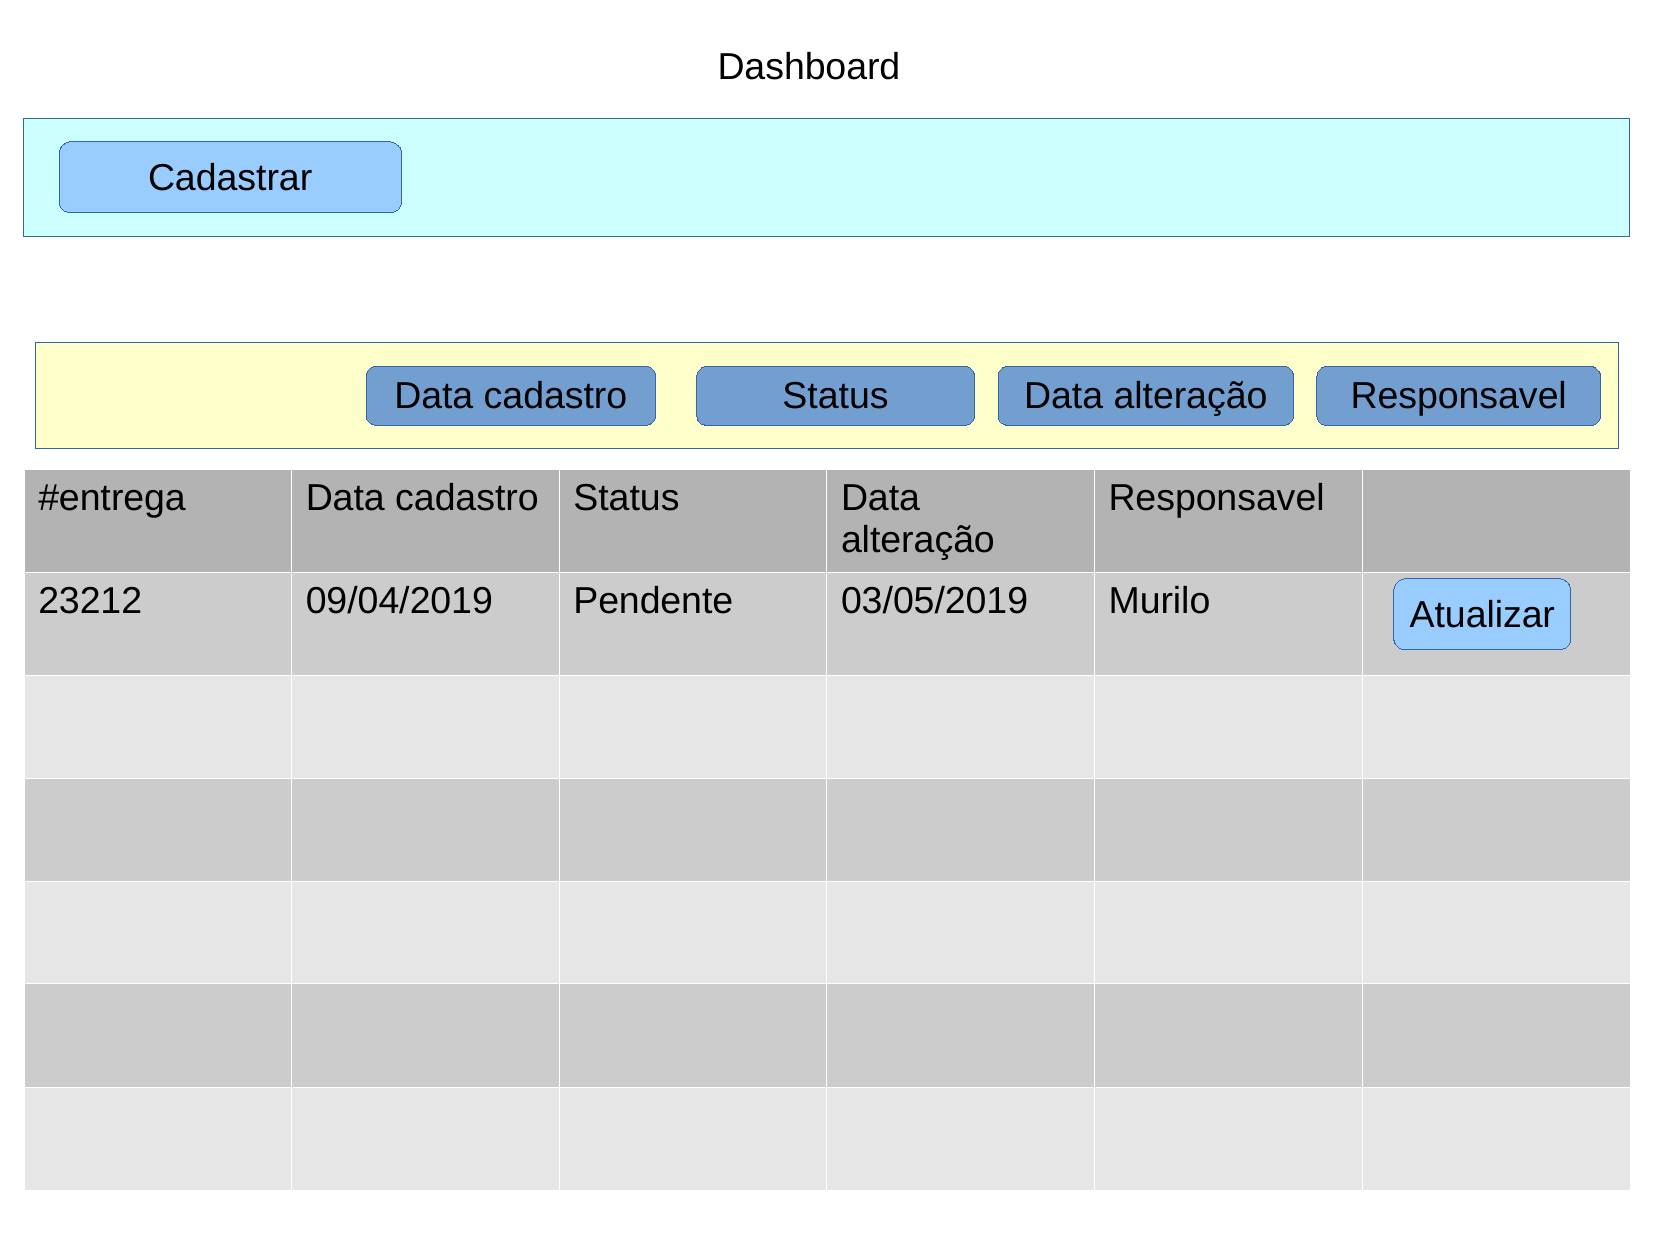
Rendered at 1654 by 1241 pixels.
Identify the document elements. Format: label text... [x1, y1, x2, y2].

table_header Responsavel [1095, 470, 1362, 572]
table_cell Pendente [560, 573, 826, 675]
table_cell [560, 1088, 826, 1190]
table_header Data cadastro [292, 470, 559, 572]
table_cell 23212 [25, 573, 291, 675]
text_box Responsavel [1316, 366, 1601, 426]
table_cell [560, 882, 826, 983]
table_cell [25, 1088, 291, 1190]
table_cell [827, 984, 1094, 1087]
table_cell [25, 676, 291, 778]
table_cell [827, 676, 1094, 778]
table_cell [292, 676, 559, 778]
table_cell [1095, 1088, 1362, 1190]
table_cell [1363, 573, 1630, 675]
text_box Status [696, 366, 975, 426]
text_box Data alteração [998, 366, 1294, 426]
table_cell [560, 676, 826, 778]
table_cell [1363, 779, 1630, 881]
text_box Atualizar [1393, 578, 1571, 650]
table_cell [1363, 882, 1630, 983]
table_header #entrega [25, 470, 291, 572]
table_cell [25, 882, 291, 983]
table_cell [560, 984, 826, 1087]
text_box Data cadastro [366, 366, 656, 426]
table_cell [1095, 882, 1362, 983]
table_cell [1363, 676, 1630, 778]
table_cell 09/04/2019 [292, 573, 559, 675]
table_cell [292, 779, 559, 881]
text_box [23, 118, 1630, 237]
table_cell [1095, 984, 1362, 1087]
text_box [35, 342, 1619, 449]
table_cell [292, 1088, 559, 1190]
table_cell [25, 984, 291, 1087]
table_cell [292, 984, 559, 1087]
table_cell [827, 1088, 1094, 1190]
text_box Cadastrar [59, 141, 402, 213]
table_cell [1095, 676, 1362, 778]
table_cell [560, 779, 826, 881]
table_cell [292, 882, 559, 983]
table_header [1363, 470, 1630, 572]
text_box Dashboard [702, 37, 1069, 95]
table_cell Murilo [1095, 573, 1362, 675]
table_cell 03/05/2019 [827, 573, 1094, 675]
table_cell [1095, 779, 1362, 881]
table_cell [827, 882, 1094, 983]
table_cell [1363, 1088, 1630, 1190]
table_header Data alteração [827, 470, 1094, 572]
table_cell [827, 779, 1094, 881]
table_header Status [560, 470, 826, 572]
table_cell [1363, 984, 1630, 1087]
table_cell [25, 779, 291, 881]
